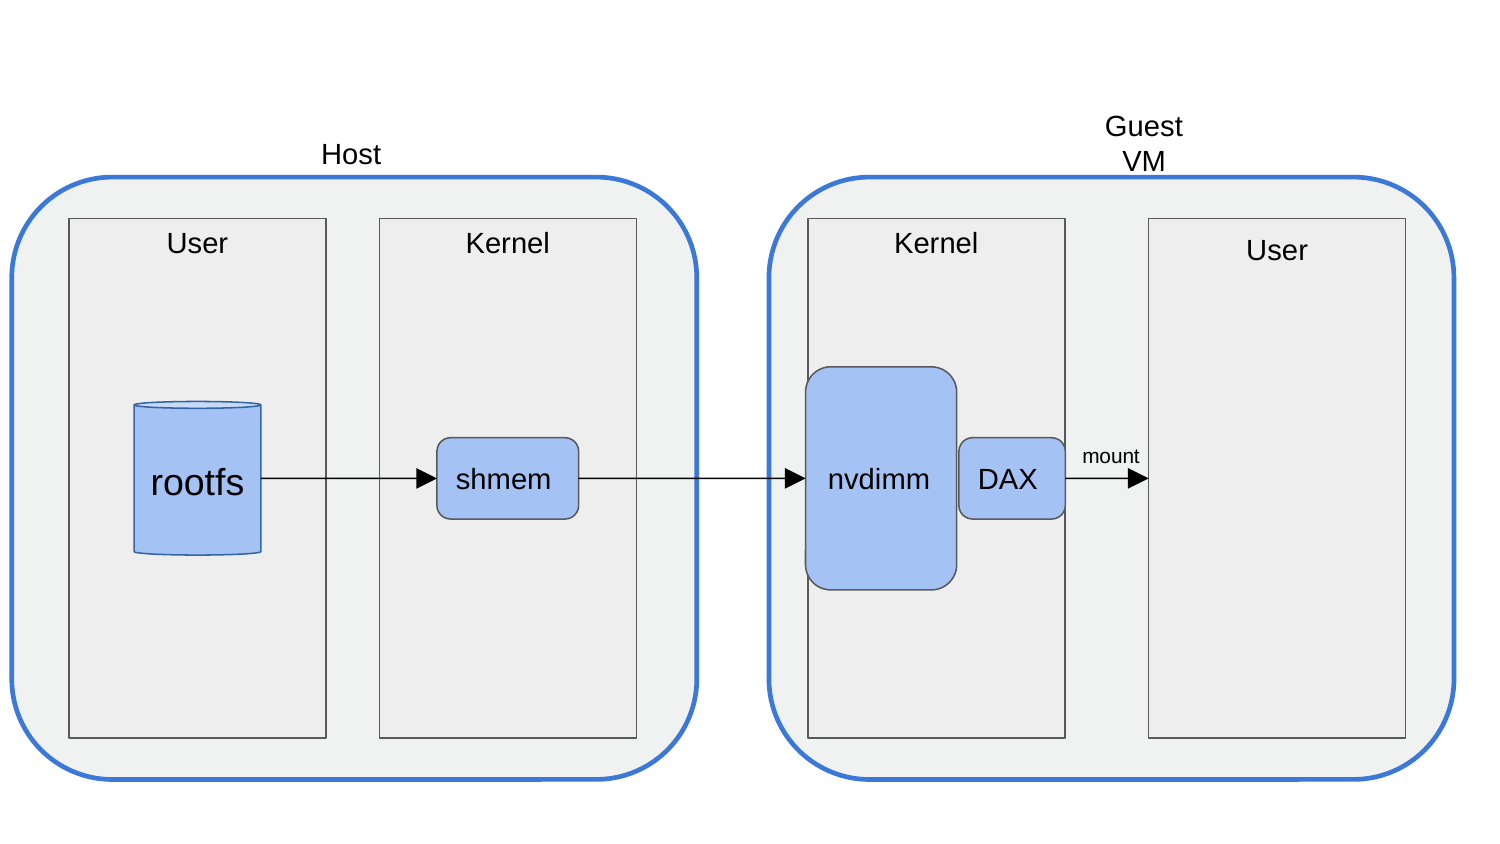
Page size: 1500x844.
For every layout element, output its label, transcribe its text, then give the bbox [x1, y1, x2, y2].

text_box shmem [436, 437, 579, 520]
text_box User [1150, 225, 1404, 272]
text_box Host [224, 129, 478, 176]
text_box [11, 177, 697, 780]
text_box nvdimm [805, 366, 957, 590]
text_box mount [1065, 432, 1157, 479]
text_box rootfs [134, 406, 261, 556]
text_box Kernel [809, 218, 1063, 265]
text_box User [70, 218, 325, 265]
text_box DAX [958, 437, 1066, 520]
text_box [768, 177, 1454, 780]
text_box Kernel [381, 218, 635, 265]
text_box Guest VM [1017, 107, 1271, 178]
